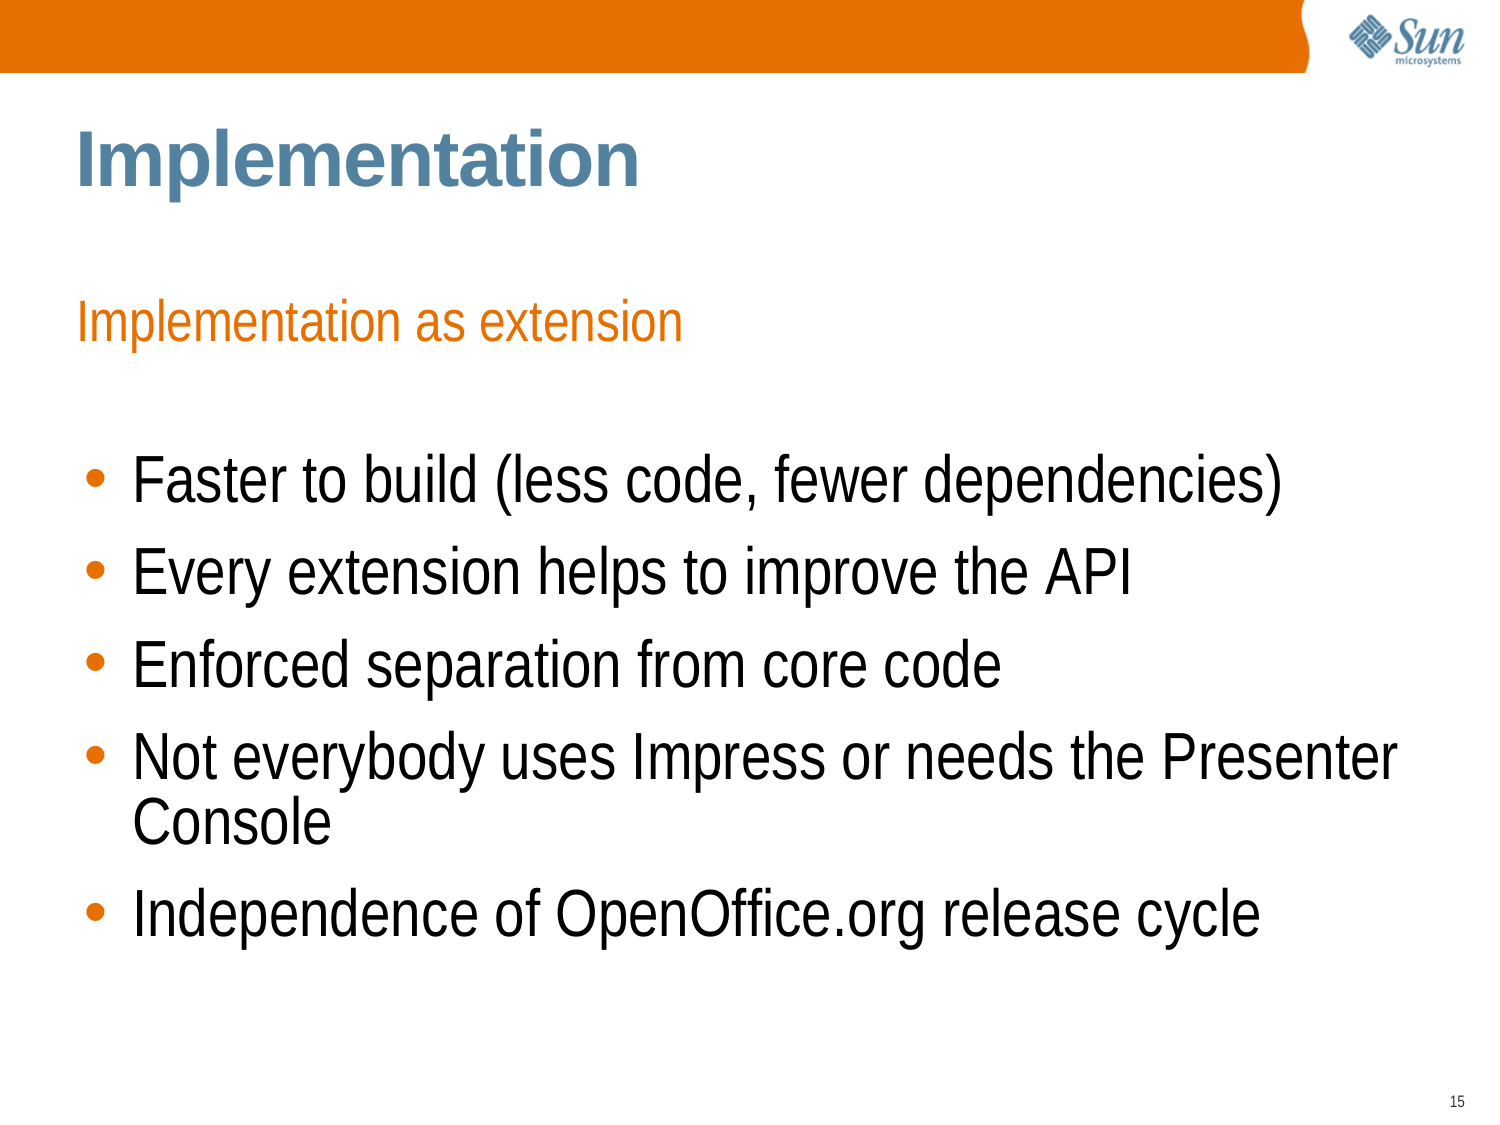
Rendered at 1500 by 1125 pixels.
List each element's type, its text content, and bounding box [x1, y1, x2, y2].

text_box Implementation as extension [76, 295, 684, 363]
title Implementation [75, 123, 1437, 227]
list Faster to build (less code, fewer dependencies) Every extension helps to improve the API Enforced separation from core code Not everybody uses Impress or needs the Presenter Console Independence of OpenOffice.org release cycle [64, 450, 1401, 1044]
picture [0, 0, 1500, 73]
